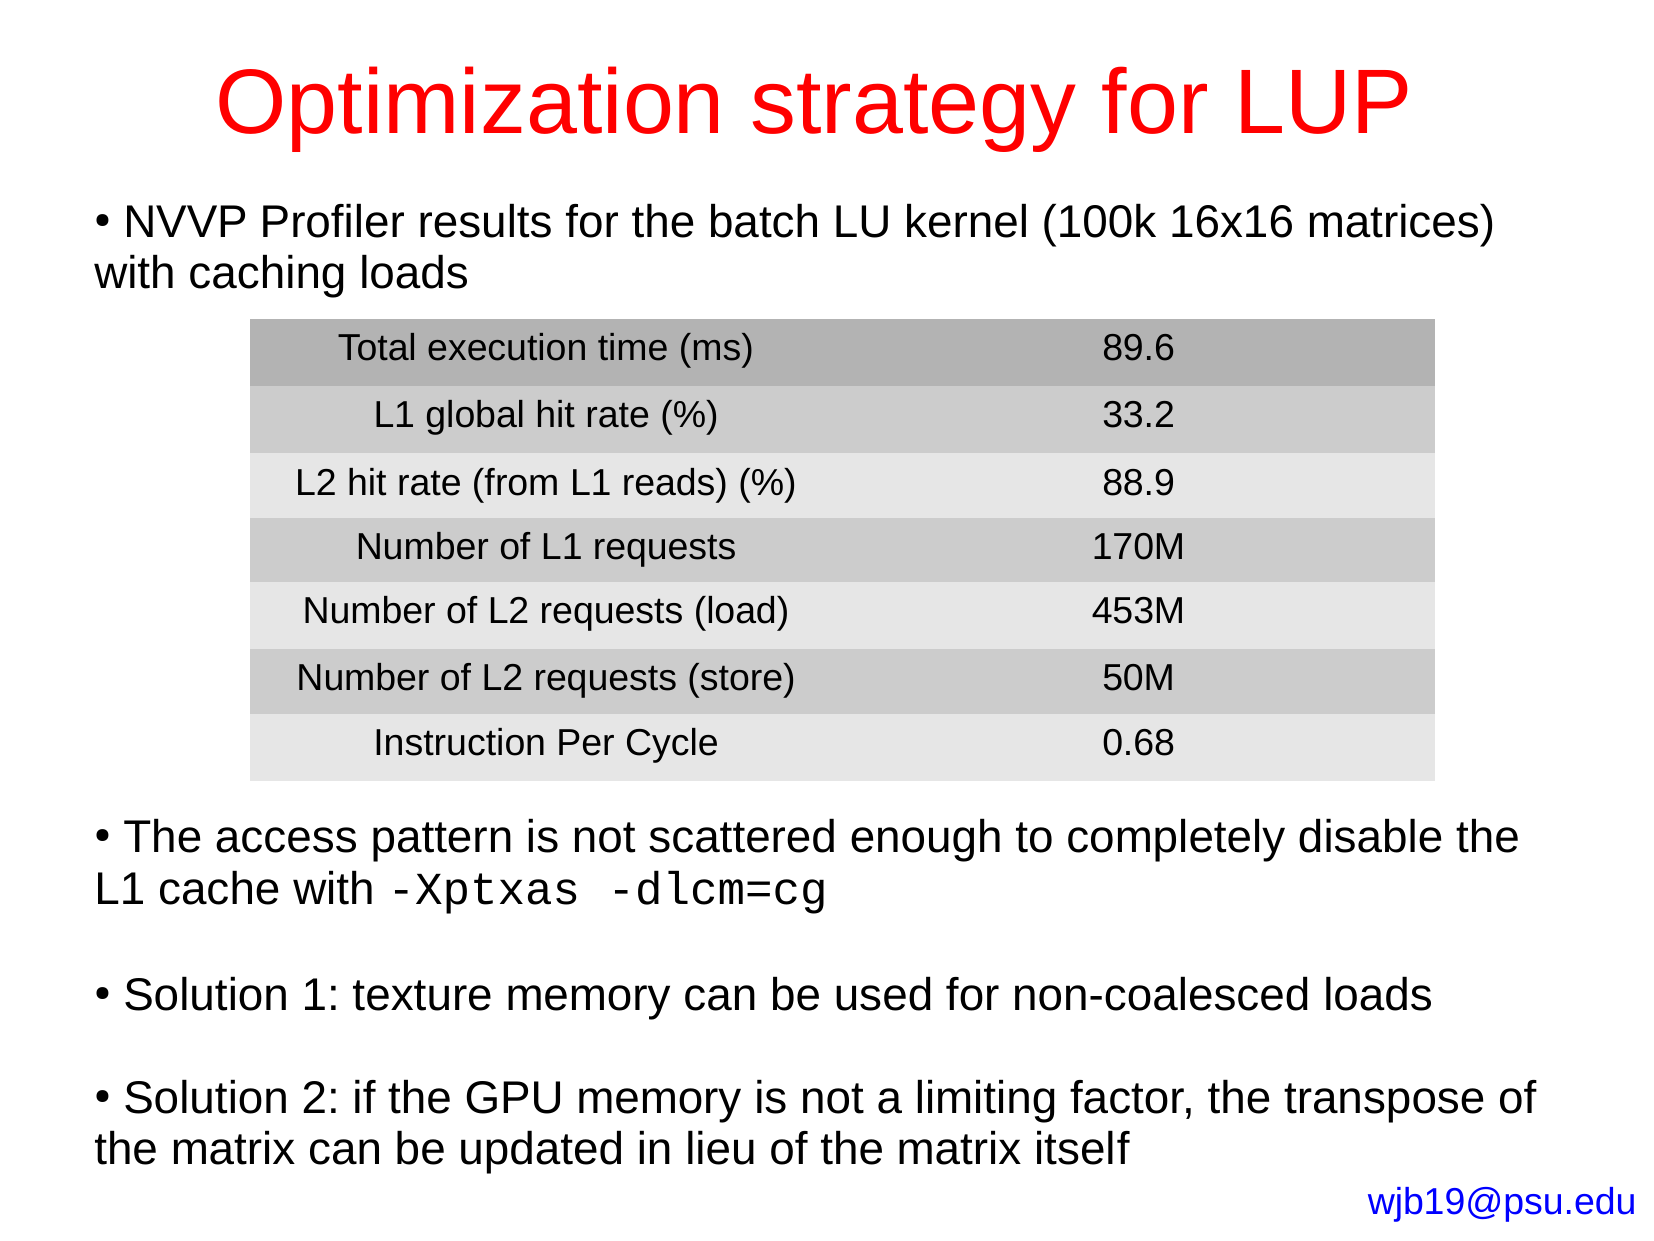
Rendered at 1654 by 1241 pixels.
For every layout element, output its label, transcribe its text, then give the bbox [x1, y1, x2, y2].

text_box wjb19@psu.edu [1353, 1173, 1652, 1231]
table_cell L1 global hit rate (%) [250, 386, 842, 453]
table_cell 453M [842, 582, 1435, 649]
table_cell 0.68 [842, 714, 1435, 781]
title Optimization strategy for LUP [82, 49, 1571, 257]
table_cell 33.2 [842, 386, 1435, 453]
subtitle NVVP Profiler results for the batch LU kernel (100k 16x16 matrices) with caching loads The access pattern is not scattered enough to completely disable the L1 cache with -Xptxas -dlcm=cg Solution 1: texture memory can be used for non-coalesced loads Solution 2: if the GPU memory is not a limiting factor, the transpose of the matrix can be updated in lieu of the matrix itself [94, 196, 1550, 1241]
table_cell L2 hit rate (from L1 reads) (%) [250, 453, 842, 518]
table_cell 170M [842, 518, 1435, 582]
table_cell 88.9 [842, 453, 1435, 518]
table_header Total execution time (ms) [250, 319, 842, 386]
table_cell 50M [842, 649, 1435, 714]
table_cell Number of L2 requests (load) [250, 582, 842, 649]
table_cell Instruction Per Cycle [250, 714, 842, 781]
table_cell Number of L2 requests (store) [250, 649, 842, 714]
table_header 89.6 [842, 319, 1435, 386]
table_cell Number of L1 requests [250, 518, 842, 582]
